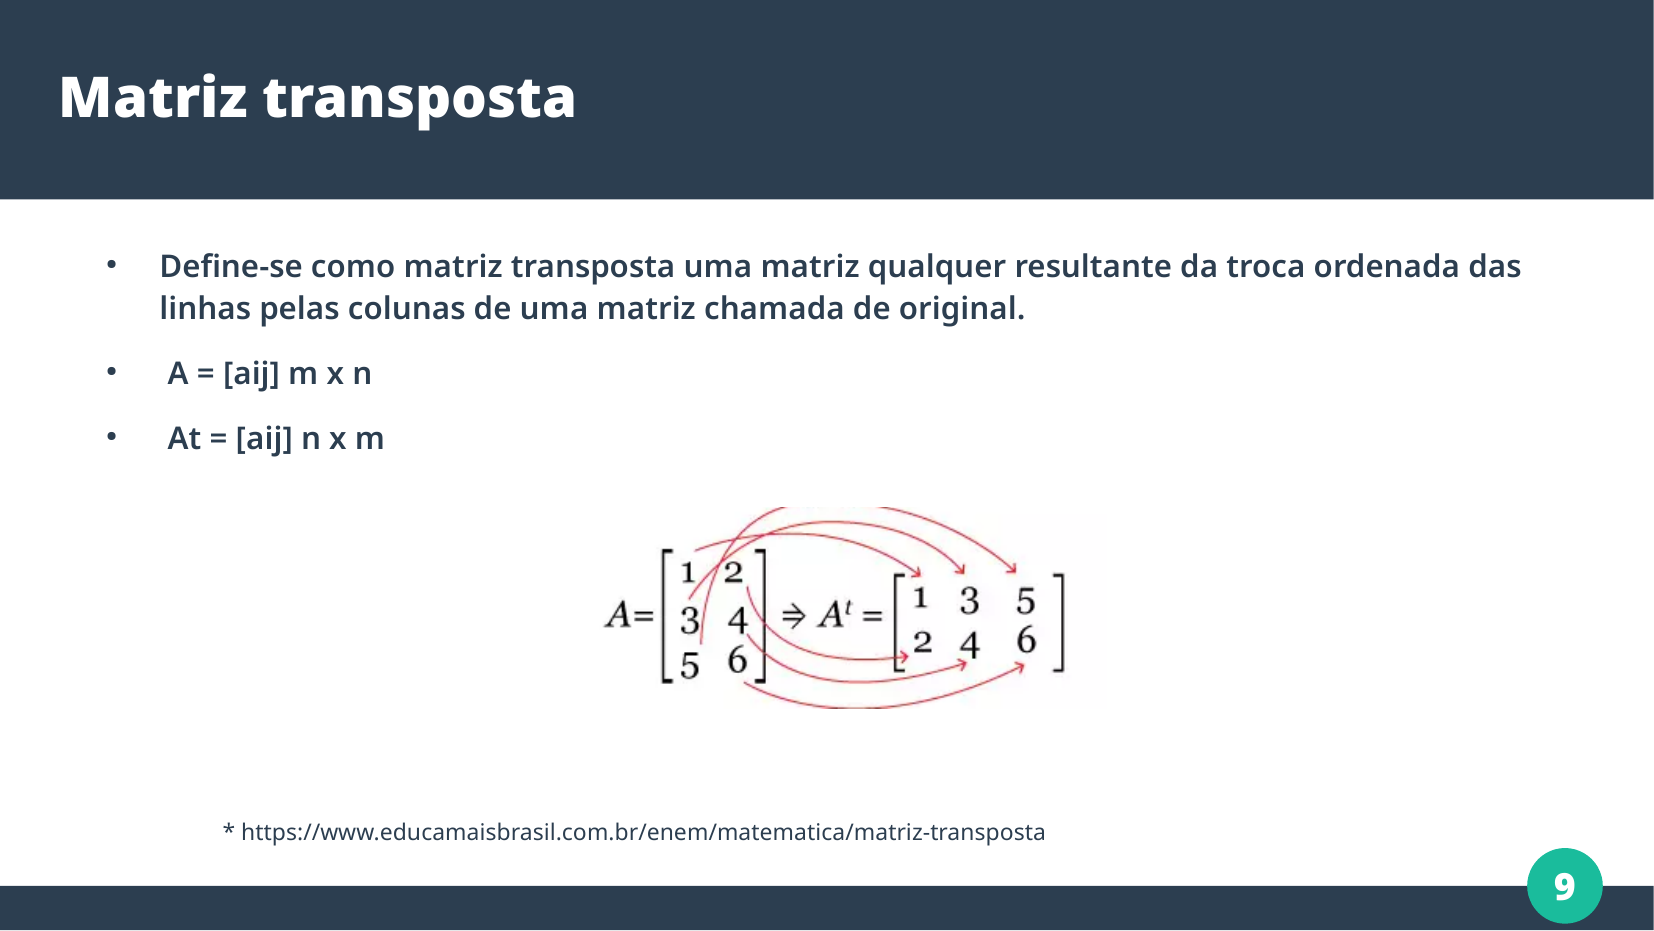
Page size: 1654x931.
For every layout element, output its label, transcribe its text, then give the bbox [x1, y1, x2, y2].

text_box * https://www.educamaisbrasil.com.br/enem/matematica/matriz-transposta [0, 295, 1270, 931]
picture [561, 507, 1107, 709]
list Define-se como matriz transposta uma matriz qualquer resultante da troca ordenada das linhas pelas colunas de uma matriz chamada de original. A = [aij] m x n At = [aij] n x m [88, 243, 1595, 709]
title Matriz transposta [59, 37, 1595, 155]
